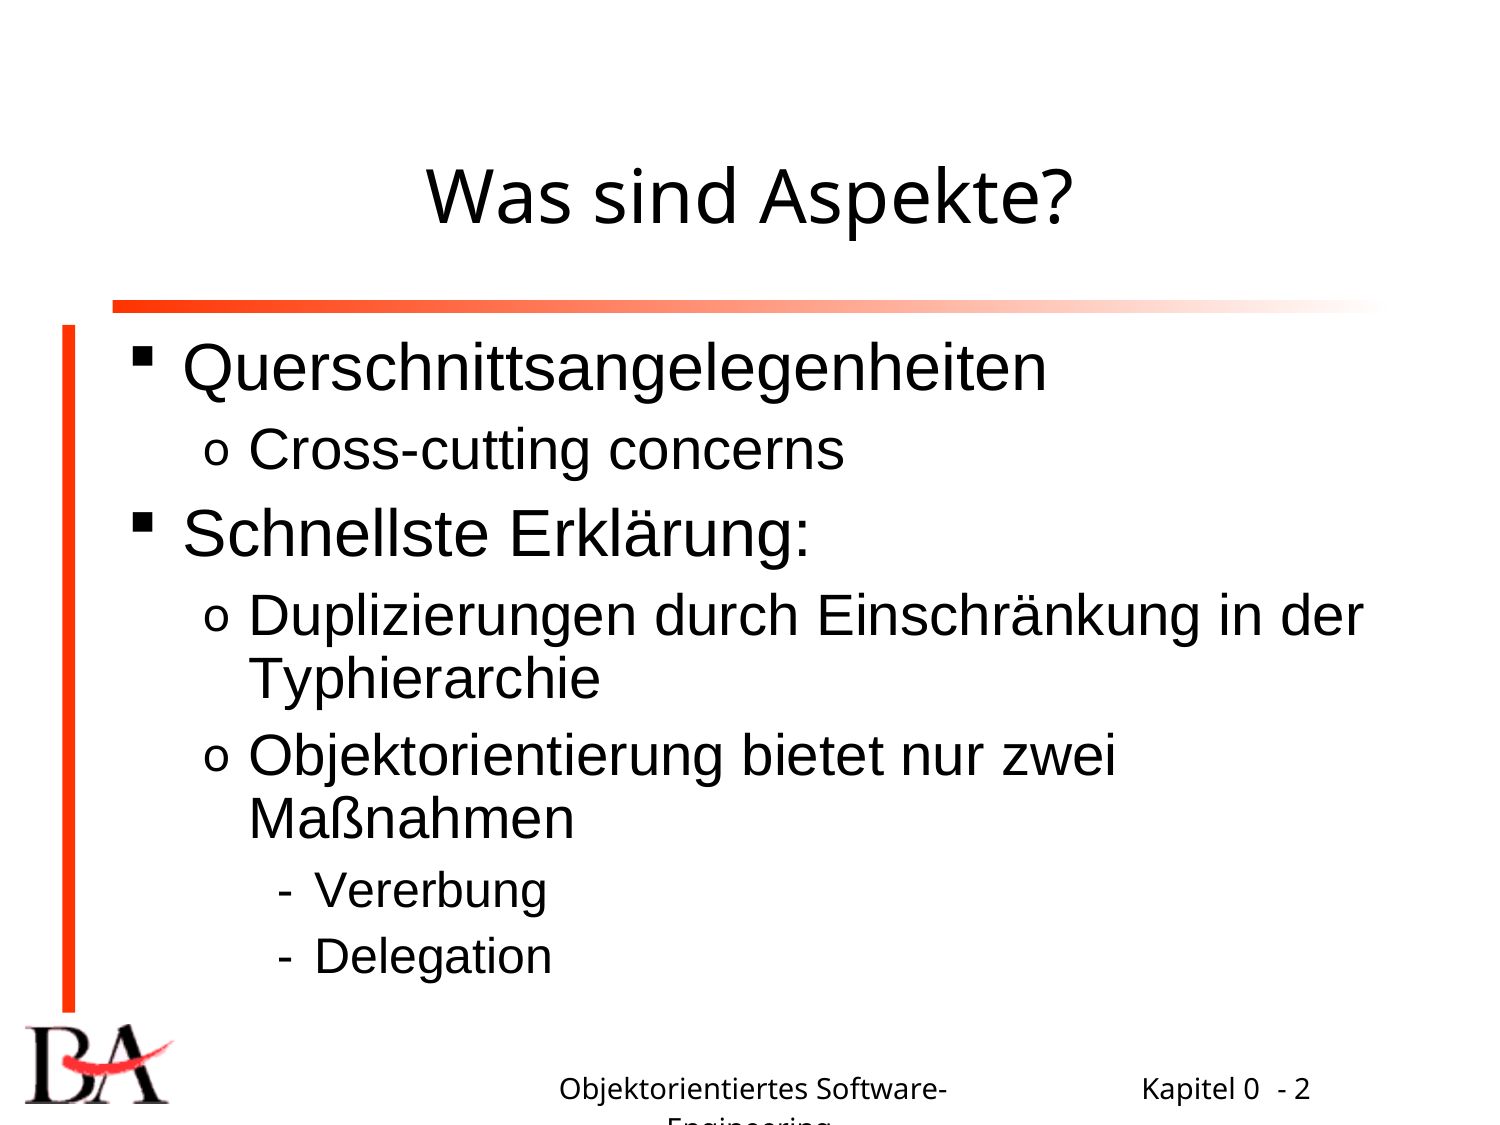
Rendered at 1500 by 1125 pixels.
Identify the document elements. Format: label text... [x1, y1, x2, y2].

picture [24, 1024, 175, 1104]
list Querschnittsangelegenheiten Cross-cutting concerns Schnellste Erklärung: Duplizierungen durch Einschränkung in der Typhierarchie Objektorientierung bietet nur zwei Maßnahmen Vererbung Delegation [112, 324, 1388, 1051]
title Was sind Aspekte? [112, 99, 1388, 288]
